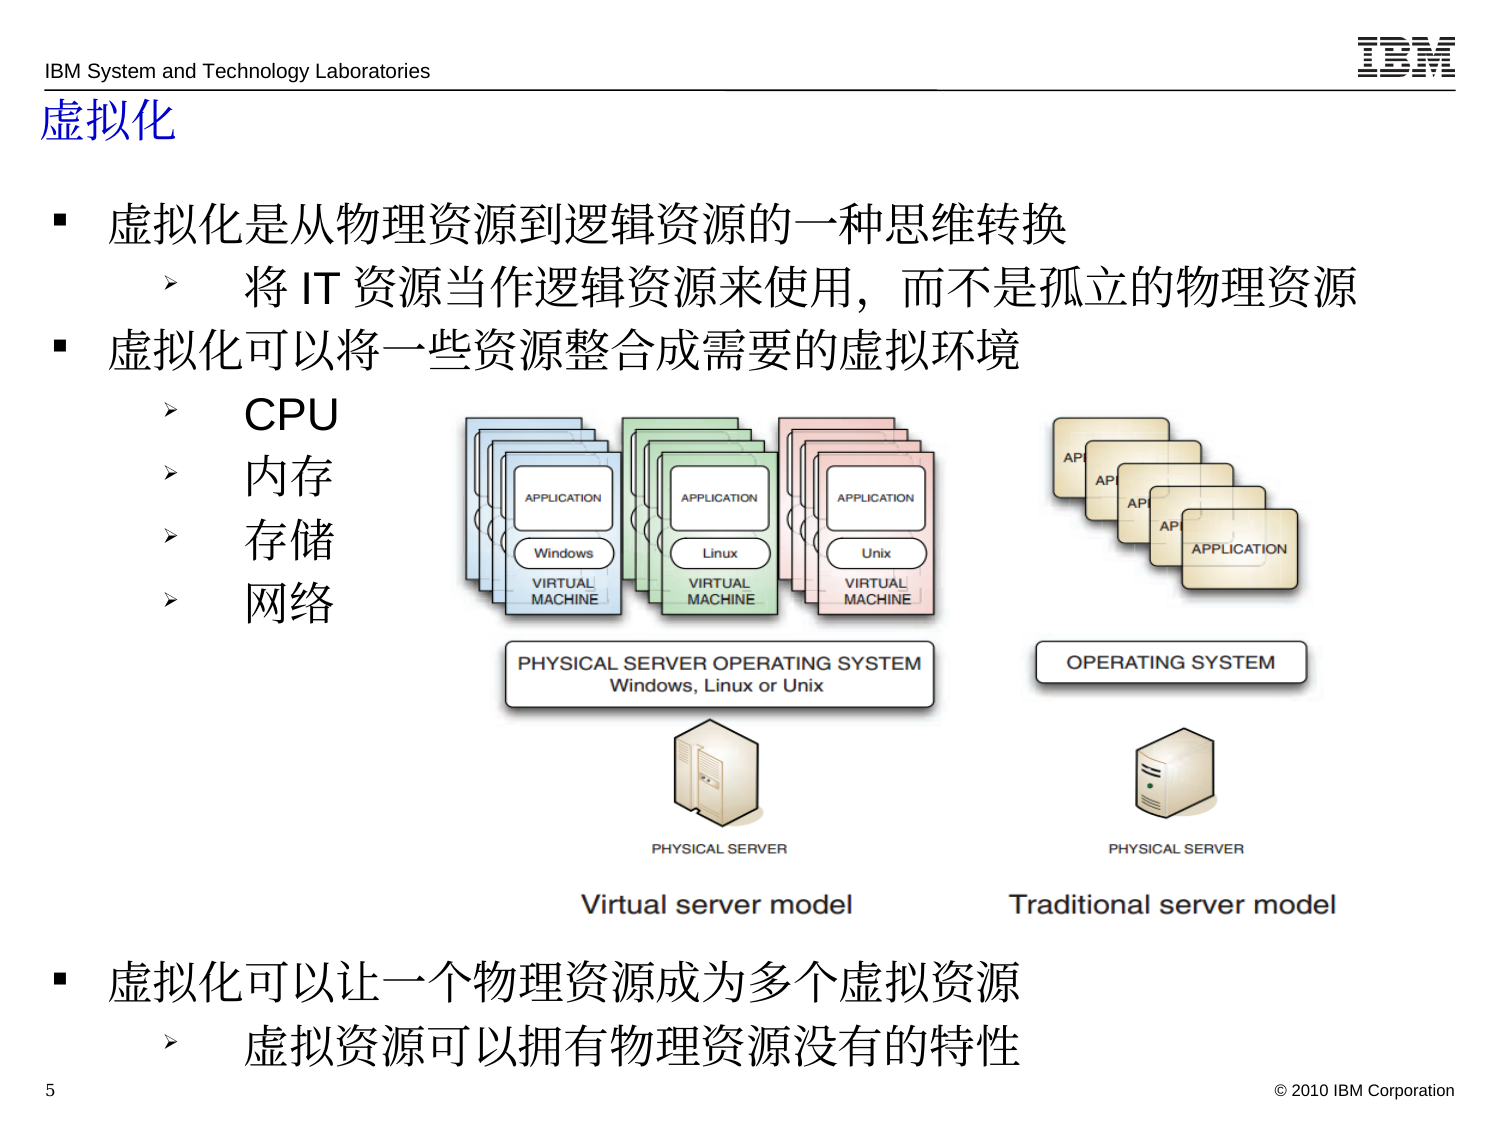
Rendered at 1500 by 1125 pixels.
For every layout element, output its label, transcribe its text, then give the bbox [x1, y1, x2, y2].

text_box <number> [29, 1072, 85, 1108]
picture [1358, 37, 1455, 77]
list 虚拟化是从物理资源到逻辑资源的一种思维转换 将IT资源当作逻辑资源来使用，而不是孤立的物理资源 虚拟化可以将一些资源整合成需要的虚拟环境 CPU 内存 存储 网络 虚拟化可以让一个物理资源成为多个虚拟资源 虚拟资源可以拥有物理资源没有的特性 [37, 187, 1459, 1082]
picture [450, 401, 1351, 924]
title 虚拟化 [24, 90, 1446, 193]
